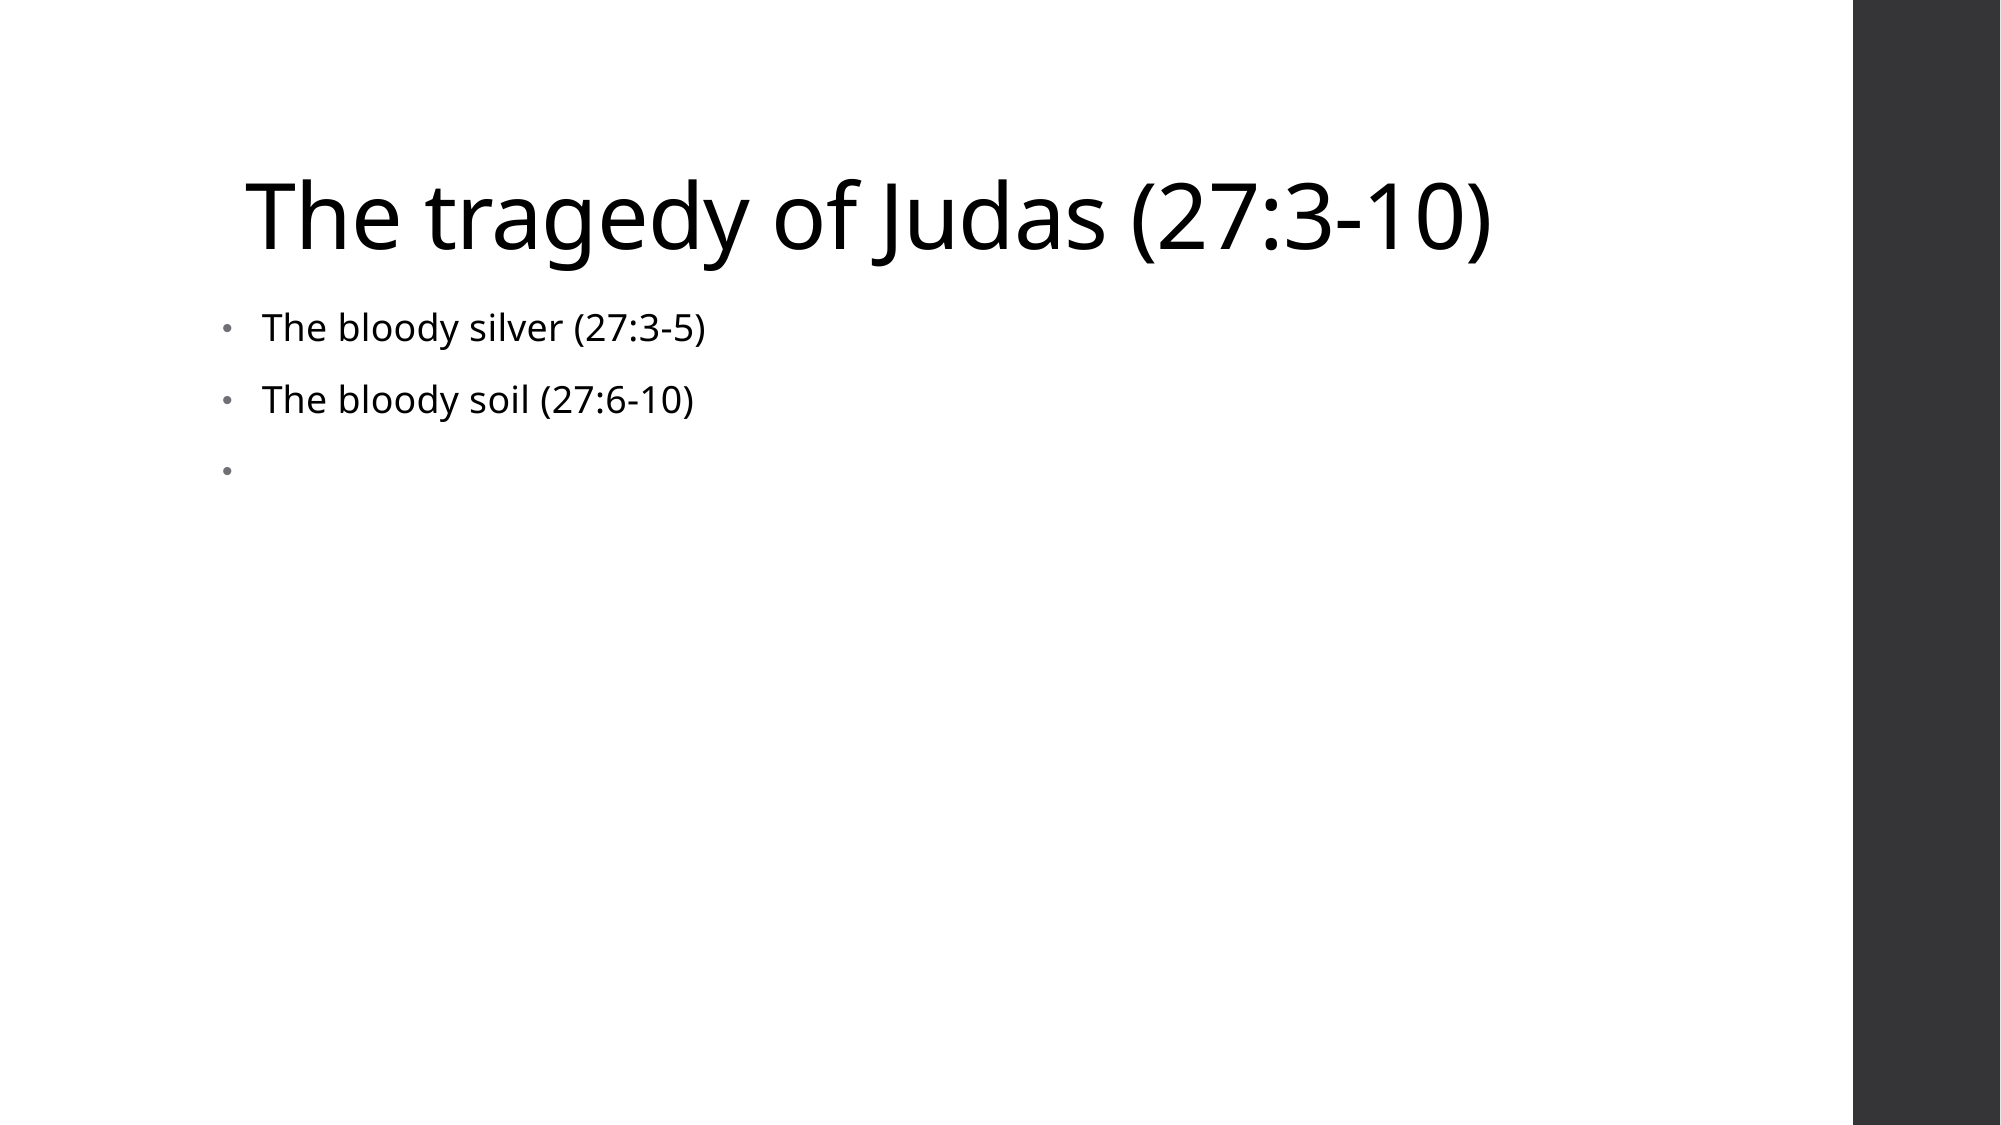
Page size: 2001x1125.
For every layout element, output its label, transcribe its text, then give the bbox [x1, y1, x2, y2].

title The tragedy of Judas (27:3-10) [206, 60, 1797, 278]
list The bloody silver (27:3-5) The bloody soil (27:6-10) [206, 299, 1617, 1014]
